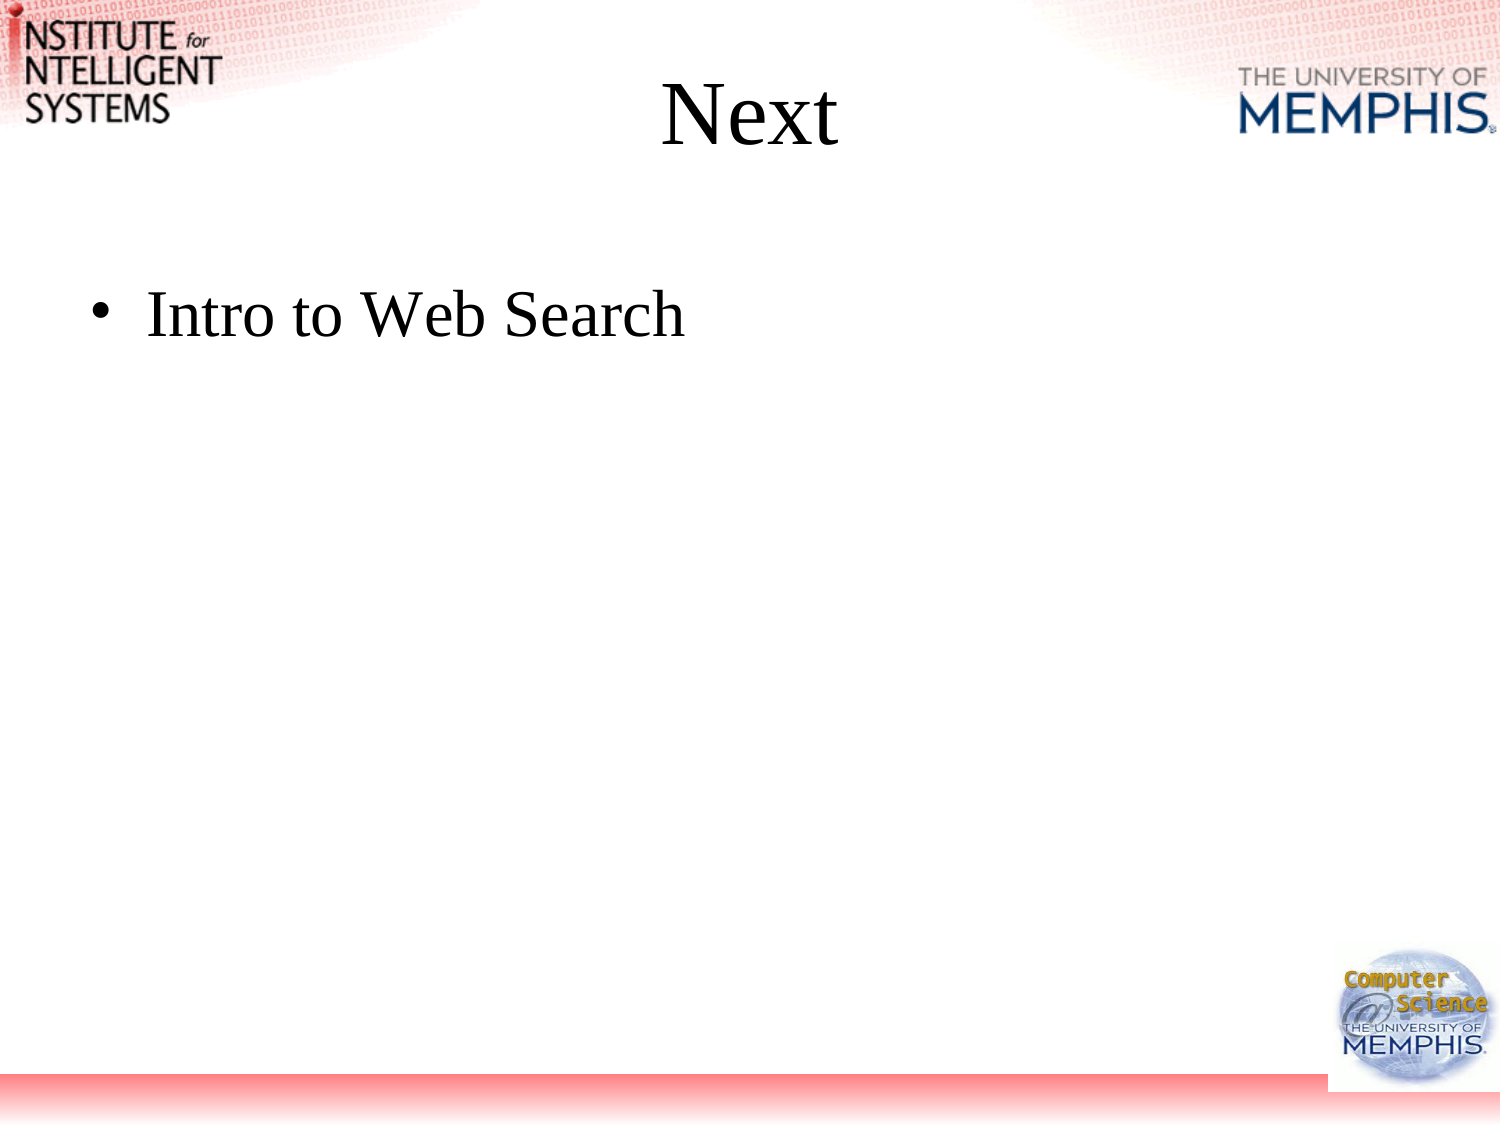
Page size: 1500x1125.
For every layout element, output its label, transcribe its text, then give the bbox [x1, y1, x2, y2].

list Intro to Web Search [75, 262, 1426, 1006]
picture [1328, 941, 1500, 1092]
title Next [75, 45, 1426, 233]
picture [0, 0, 501, 132]
picture [1012, 0, 1500, 141]
